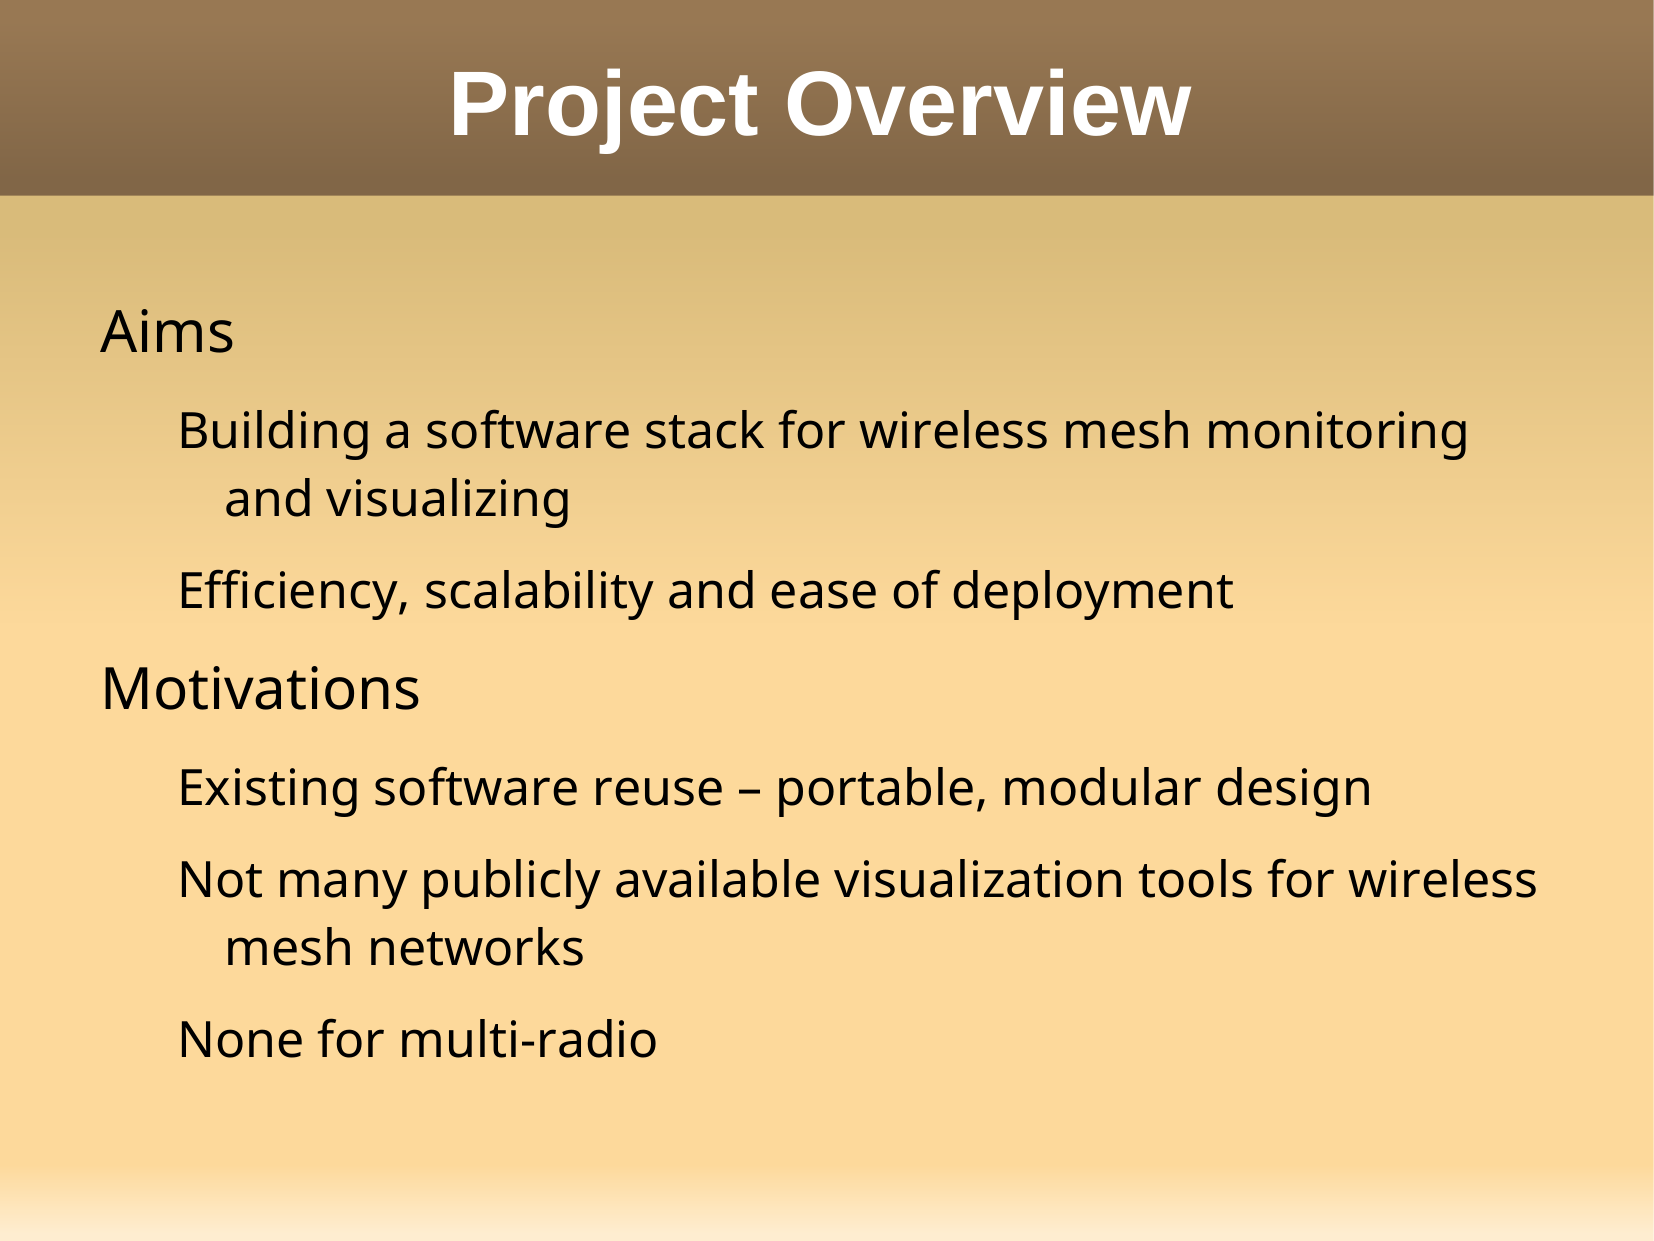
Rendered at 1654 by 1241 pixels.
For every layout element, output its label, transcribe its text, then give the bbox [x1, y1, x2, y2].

list Aims Building a software stack for wireless mesh monitoring and visualizing Efficiency, scalability and ease of deployment Motivations Existing software reuse – portable, modular design Not many publicly available visualization tools for wireless mesh networks None for multi-radio [82, 290, 1571, 1109]
title Project Overview [76, 0, 1565, 208]
picture [0, 0, 1654, 1241]
